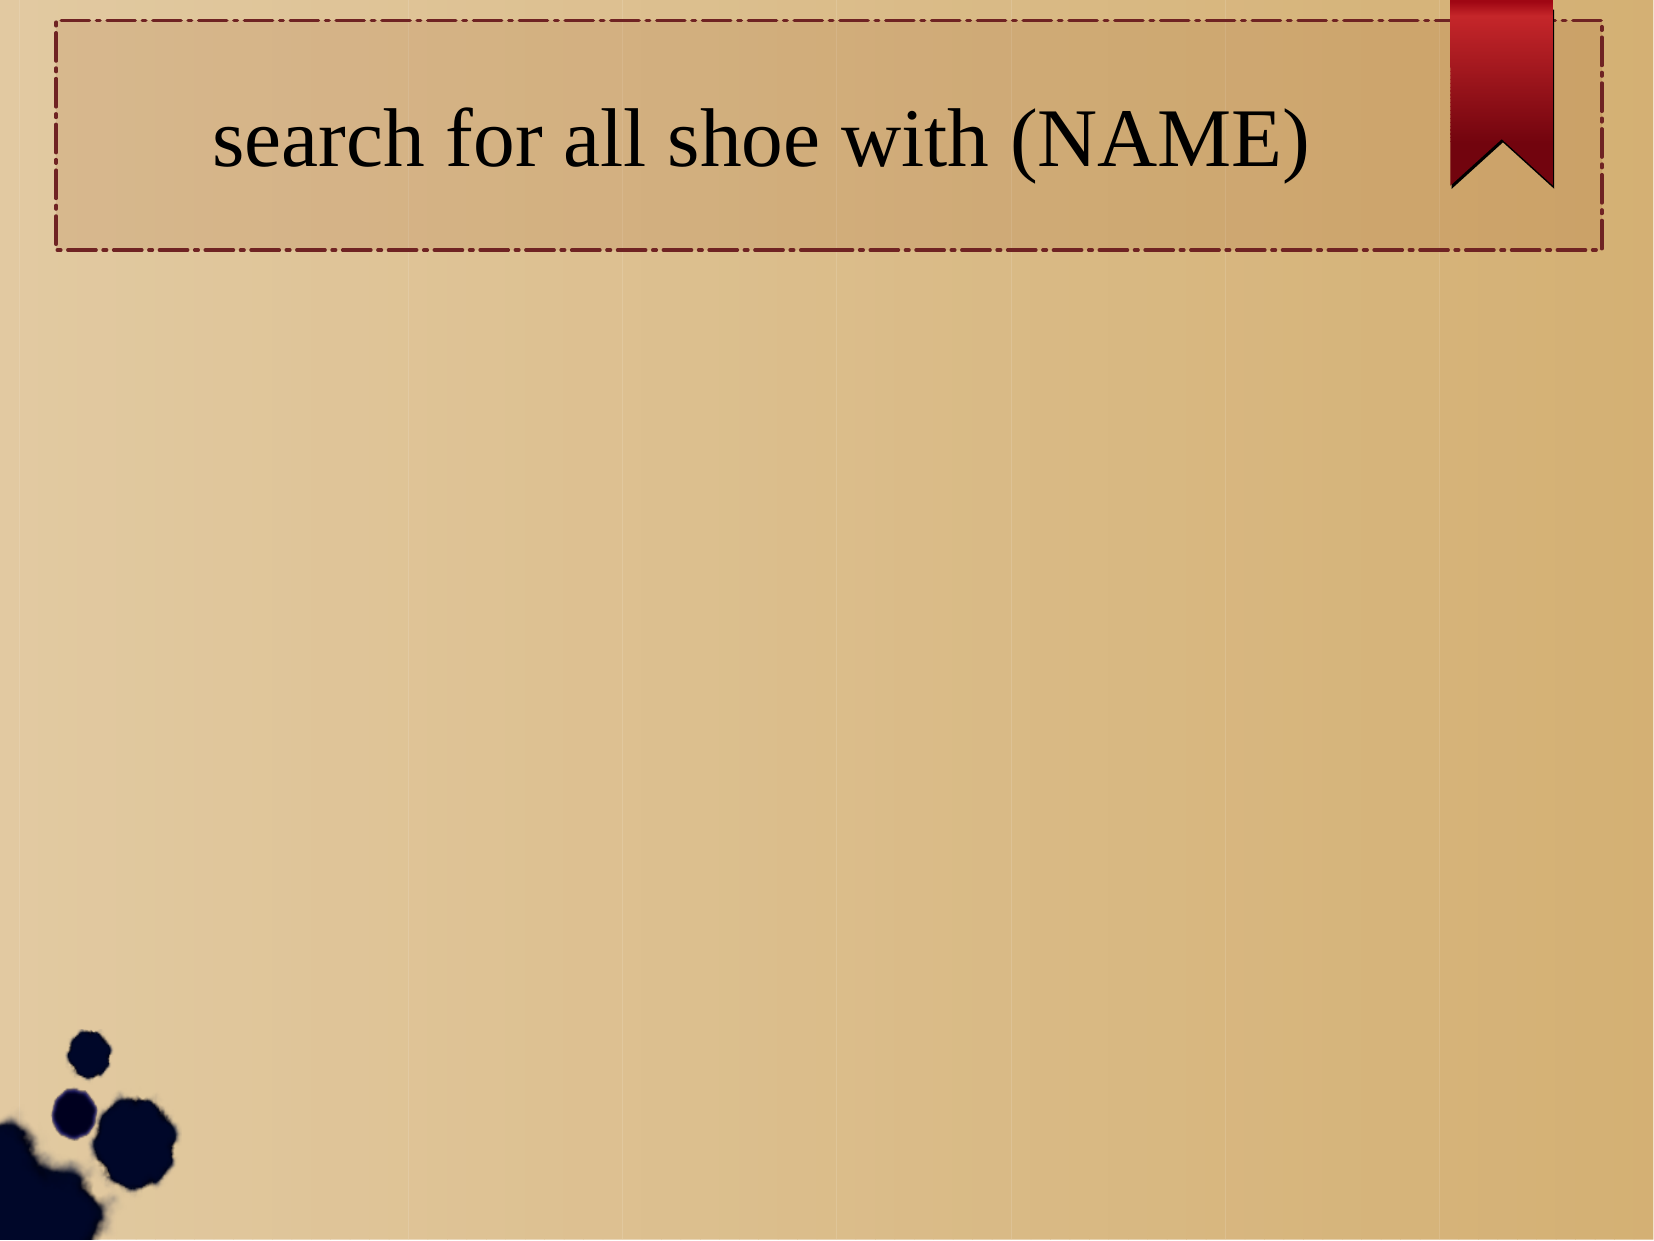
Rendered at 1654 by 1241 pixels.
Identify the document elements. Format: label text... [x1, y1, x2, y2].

title search for all shoe with (NAME) [82, 47, 1412, 229]
